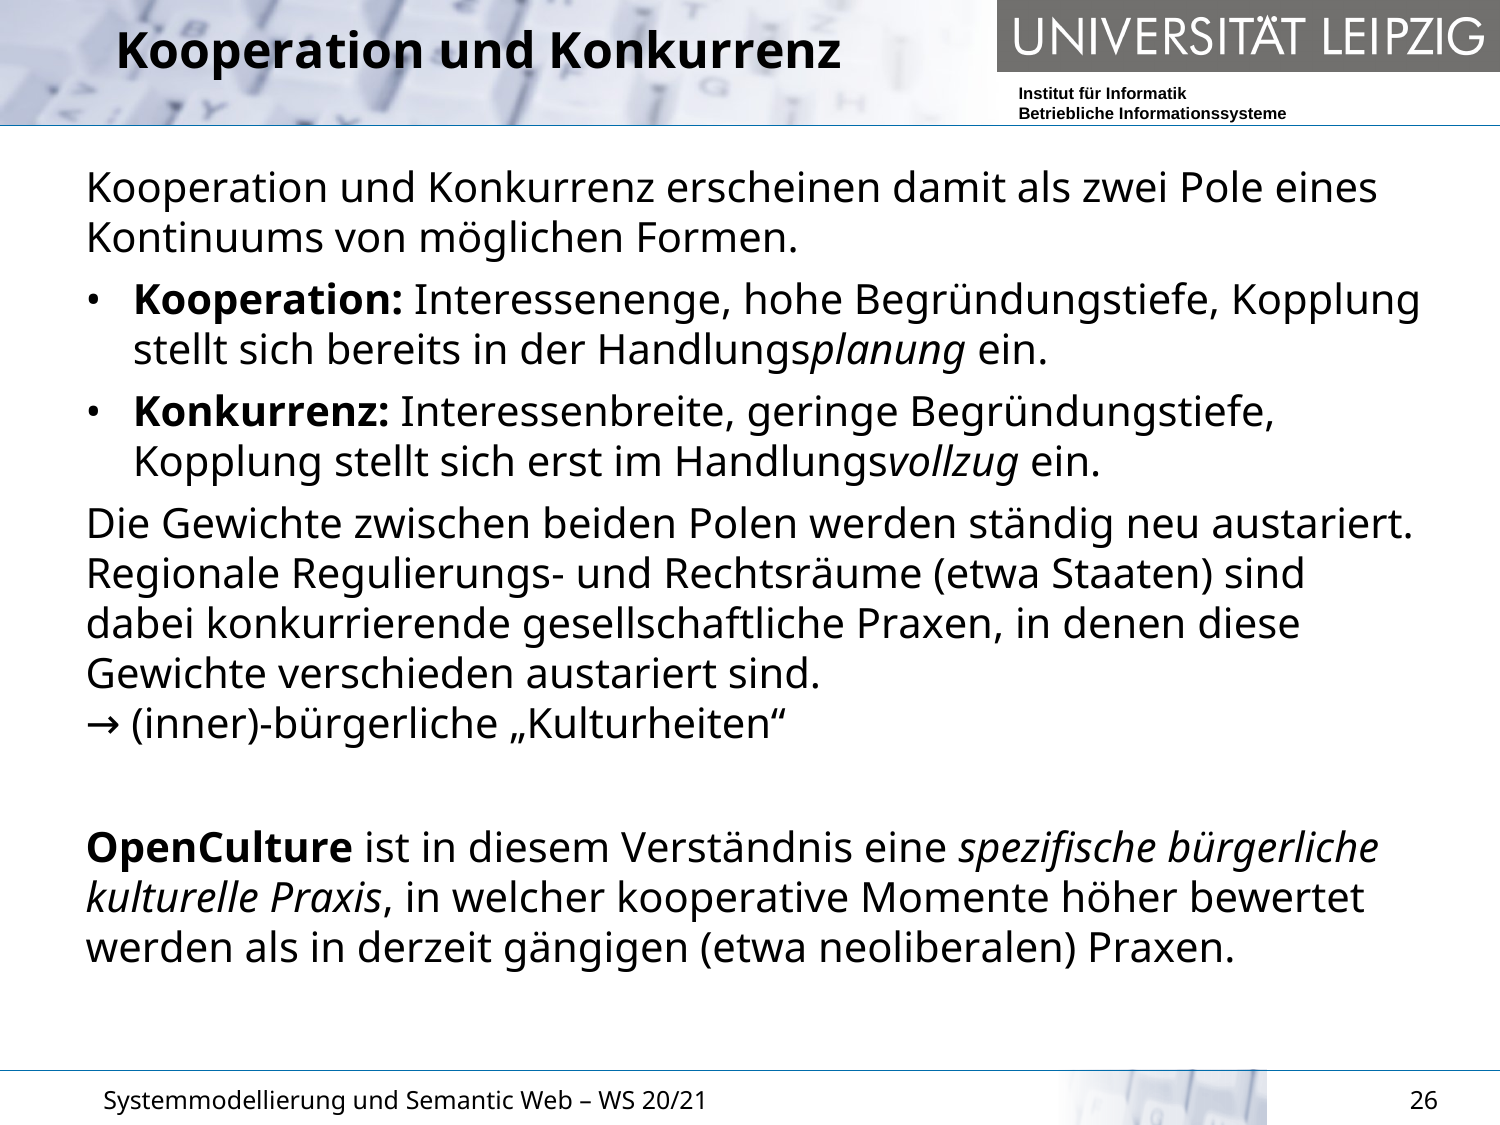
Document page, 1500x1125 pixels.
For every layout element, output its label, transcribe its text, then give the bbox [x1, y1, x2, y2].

text_box Kooperation und Konkurrenz erscheinen damit als zwei Pole eines Kontinuums von möglichen Formen. Kooperation: Interessenenge, hohe Begründungstiefe, Kopplung stellt sich bereits in der Handlungsplanung ein. Konkurrenz: Interessenbreite, geringe Begründungstiefe, Kopplung stellt sich erst im Handlungsvollzug ein. Die Gewichte zwischen beiden Polen werden ständig neu austariert. Regionale Regulierungs- und Rechtsräume (etwa Staaten) sind dabei konkurrierende gesellschaftliche Praxen, in denen diese Gewichte verschieden austariert sind. → (inner)-bürgerliche „Kulturheiten“ OpenCulture ist in diesem Verständnis eine spezifische bürgerliche kulturelle Praxis, in welcher kooperative Momente höher bewertet werden als in derzeit gängigen (etwa neoliberalen) Praxen. [70, 153, 1442, 979]
text_box Kooperation und Konkurrenz [100, 11, 858, 87]
picture [1057, 1071, 1267, 1125]
picture [0, 0, 1500, 125]
